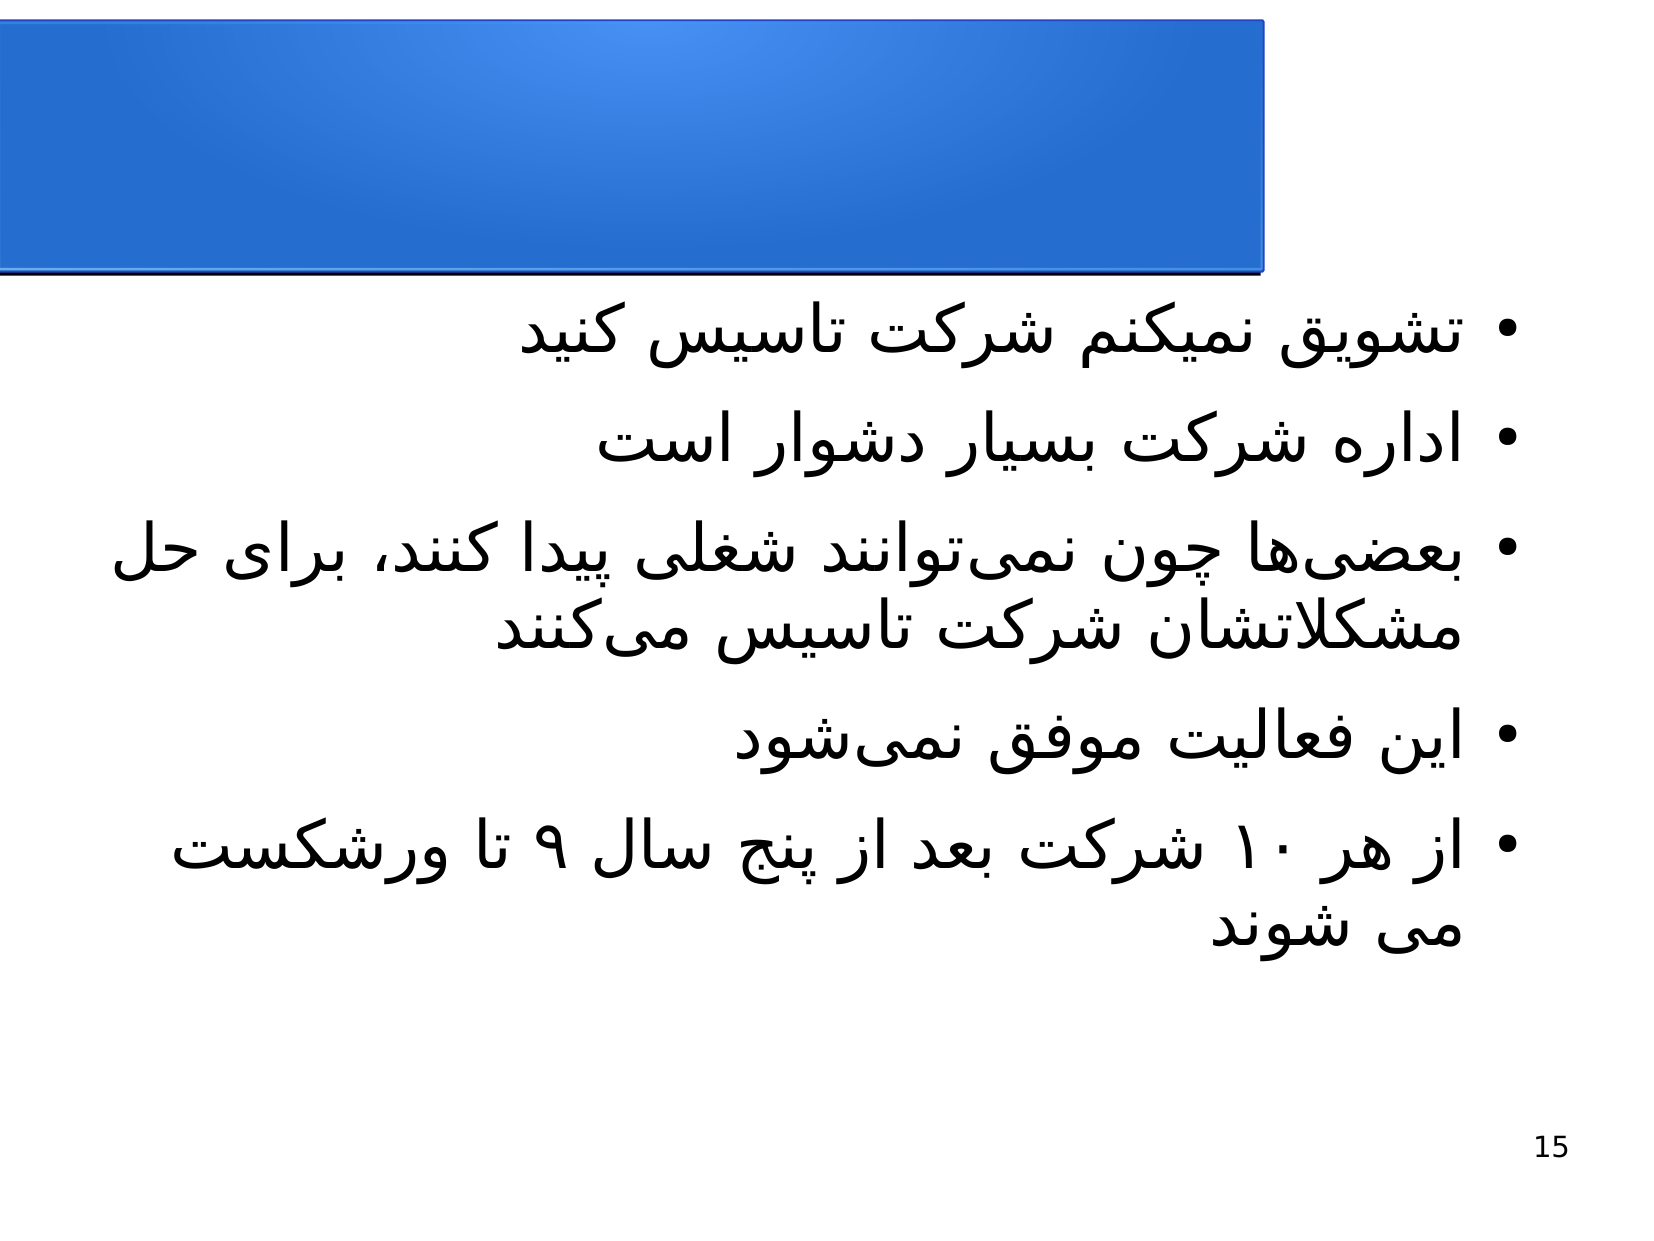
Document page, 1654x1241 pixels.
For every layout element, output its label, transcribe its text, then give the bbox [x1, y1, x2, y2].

list تشویق نمیکنم شرکت تاسیس کنید اداره شرکت بسیار دشوار است بعضی‌ها چون نمی‌توانند شغلی پیدا کنند، برای حل مشکلاتشان شرکت تاسیس می‌کنند این فعالیت موفق نمی‌شود از هر ۱۰ شرکت بعد از پنج سال ۹ تا ورشکست می شوند [82, 290, 1538, 1010]
